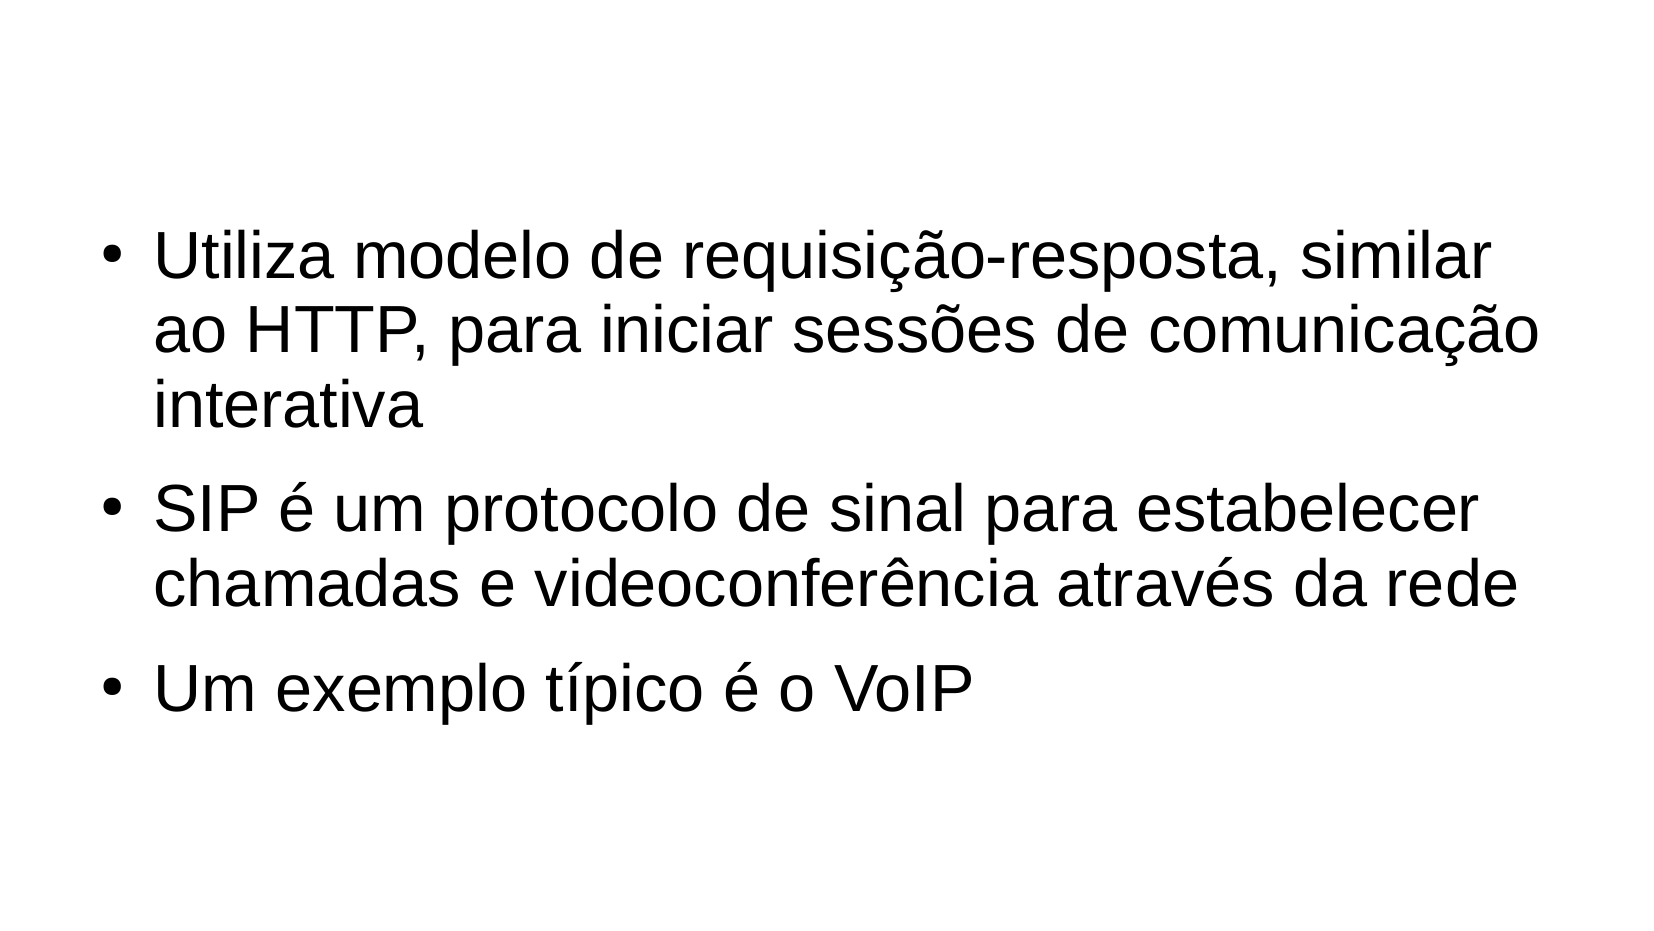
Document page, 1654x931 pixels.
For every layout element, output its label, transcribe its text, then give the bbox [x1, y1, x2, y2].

list Utiliza modelo de requisição-resposta, similar ao HTTP, para iniciar sessões de comunicação interativa SIP é um protocolo de sinal para estabelecer chamadas e videoconferência através da rede Um exemplo típico é o VoIP [82, 217, 1571, 758]
